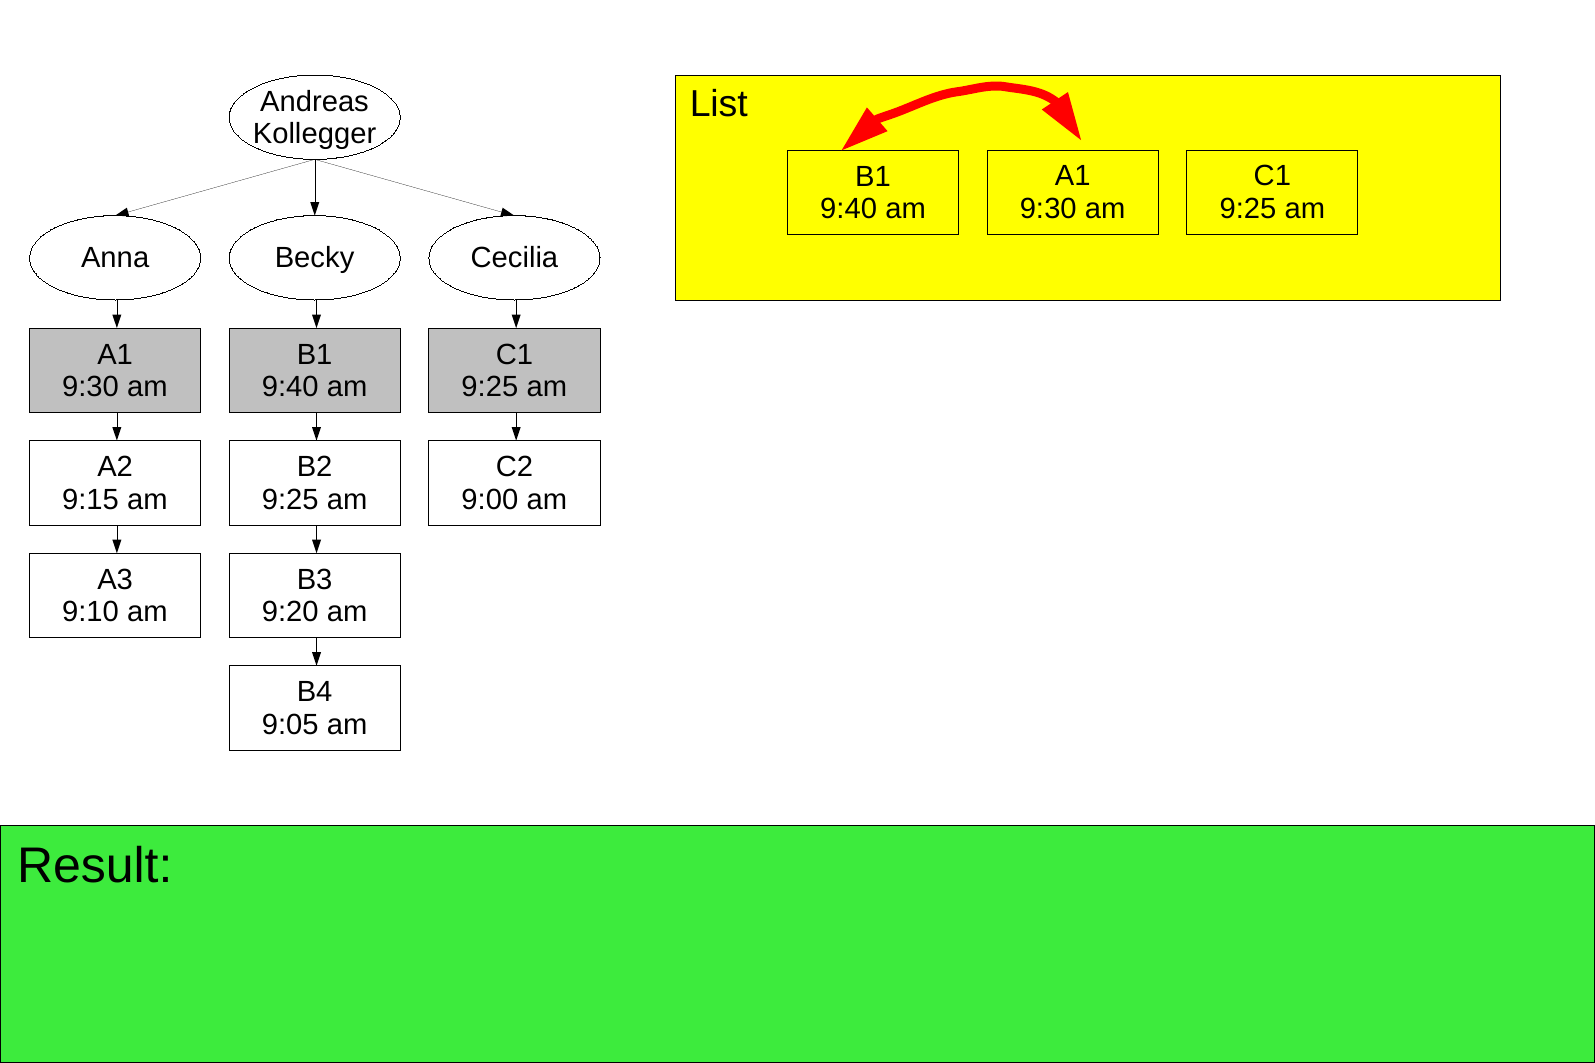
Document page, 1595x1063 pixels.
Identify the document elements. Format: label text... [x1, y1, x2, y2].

text_box B1 9:40 am [229, 328, 401, 413]
text_box Result: [2, 829, 188, 901]
text_box Andreas Kollegger [229, 75, 401, 160]
text_box [675, 75, 1501, 301]
text_box B2 9:25 am [229, 440, 401, 526]
text_box C1 9:25 am [1186, 150, 1358, 235]
text_box Anna [29, 215, 201, 301]
text_box List [675, 75, 763, 132]
text_box C2 9:00 am [428, 440, 601, 526]
text_box Becky [229, 215, 401, 301]
text_box B4 9:05 am [229, 665, 401, 751]
text_box Cecilia [428, 215, 601, 301]
text_box A1 9:30 am [29, 328, 201, 413]
text_box A1 9:30 am [987, 150, 1159, 235]
text_box A3 9:10 am [29, 553, 201, 638]
text_box B1 9:40 am [787, 150, 959, 235]
text_box [0, 825, 1595, 1063]
text_box B3 9:20 am [229, 553, 401, 638]
text_box C1 9:25 am [428, 328, 601, 413]
text_box A2 9:15 am [29, 440, 201, 526]
